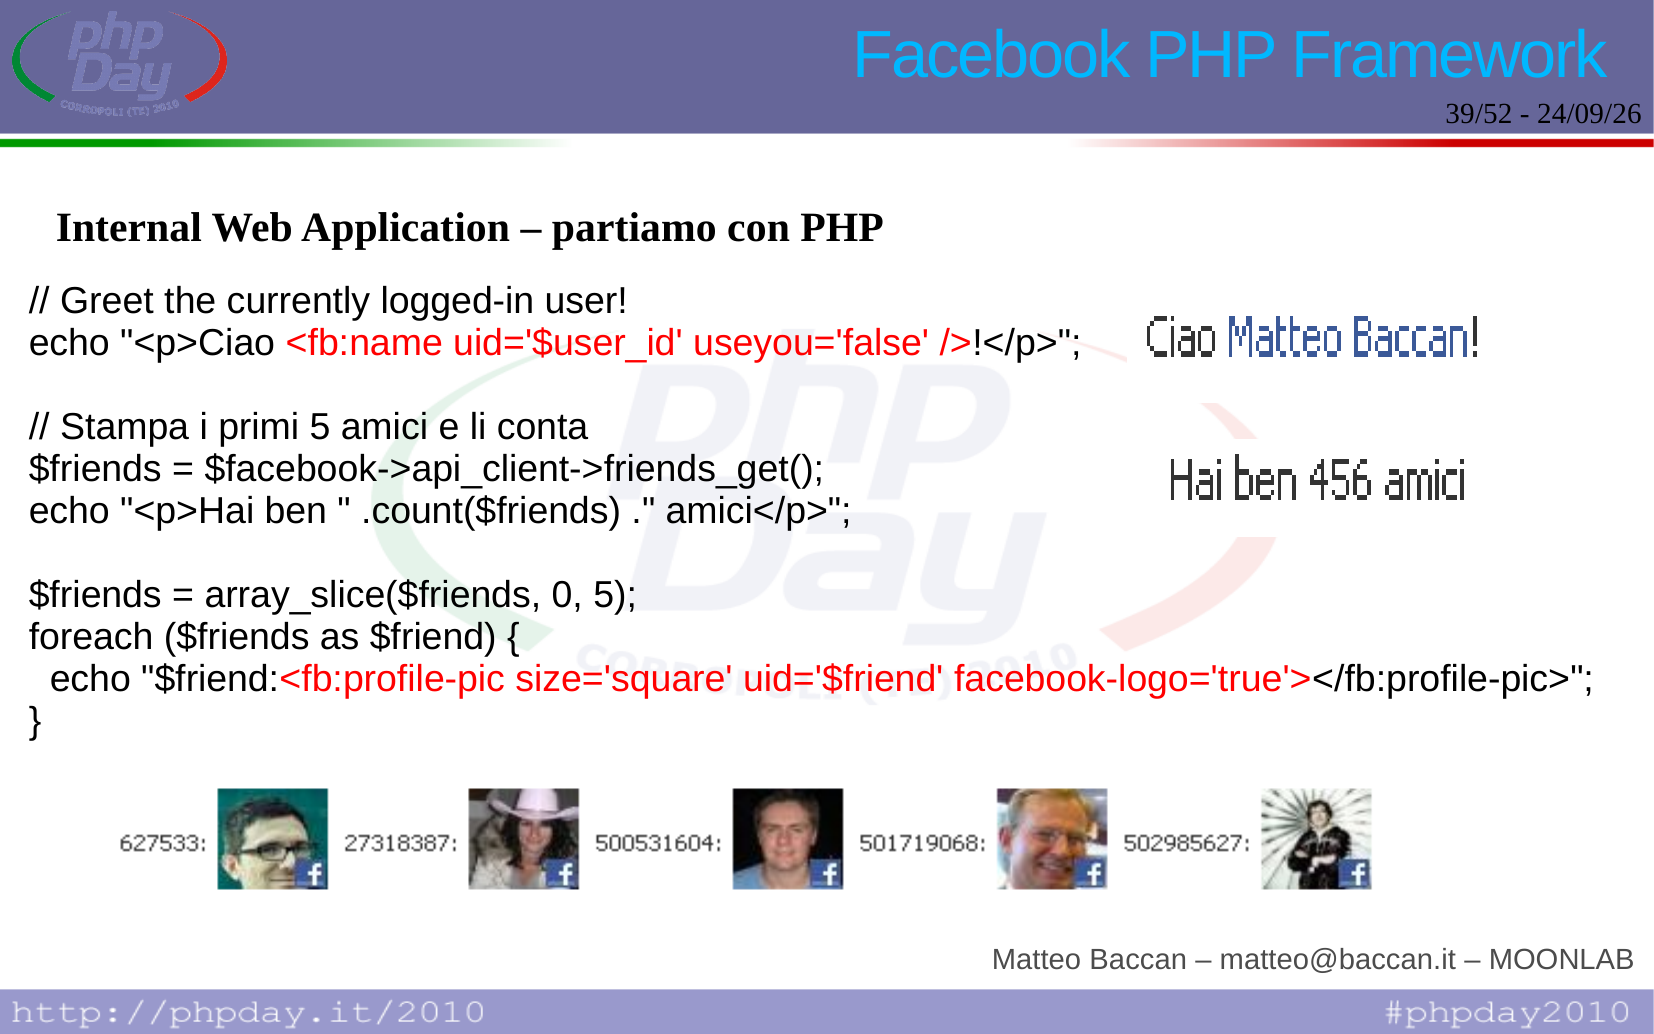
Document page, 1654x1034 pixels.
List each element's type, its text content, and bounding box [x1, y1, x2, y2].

picture [0, 0, 1654, 1034]
text_box Internal Web Application – partiamo con PHP [41, 173, 1269, 236]
title Facebook PHP Framework [132, 5, 1609, 103]
text_box // Greet the currently logged-in user! echo "<p>Ciao <fb:name uid='$user_id' useyou='false' />!</p>"; // Stampa i primi 5 amici e li conta $friends = $facebook->api_client->friends_get(); echo "<p>Hai ben " .count($friends) ." amici</p>"; $friends = array_slice($friends, 0, 5); foreach ($friends as $friend) { echo "$friend:<fb:profile-pic size='square' uid='$friend' facebook-logo='true'></fb:profile-pic>"; } [13, 272, 1611, 792]
